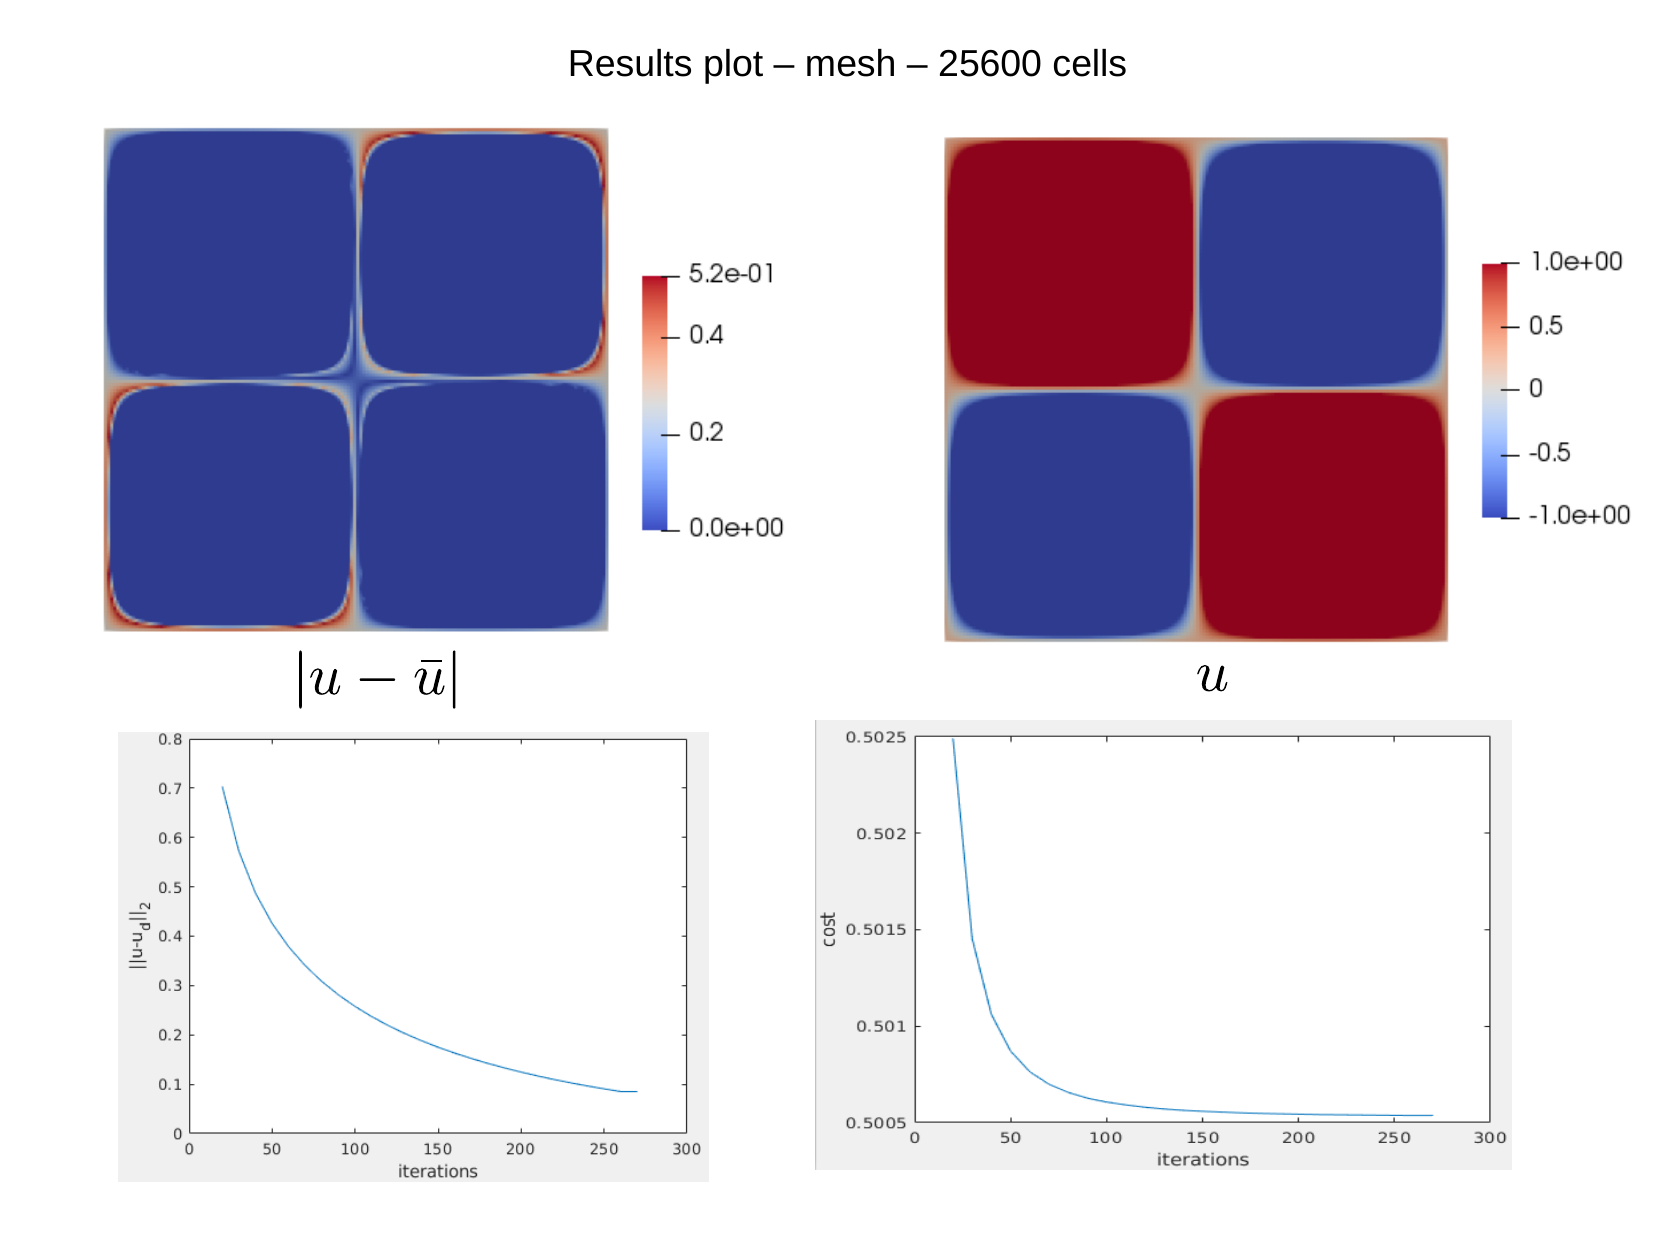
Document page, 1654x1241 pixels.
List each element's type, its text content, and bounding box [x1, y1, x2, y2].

text_box [295, 650, 456, 709]
picture [633, 259, 792, 543]
picture [118, 732, 709, 1182]
picture [940, 133, 1453, 650]
picture [1473, 236, 1642, 532]
text_box [1197, 664, 1228, 692]
text_box Results plot – mesh – 25600 cells [553, 35, 1143, 93]
picture [101, 119, 615, 638]
picture [815, 720, 1512, 1170]
